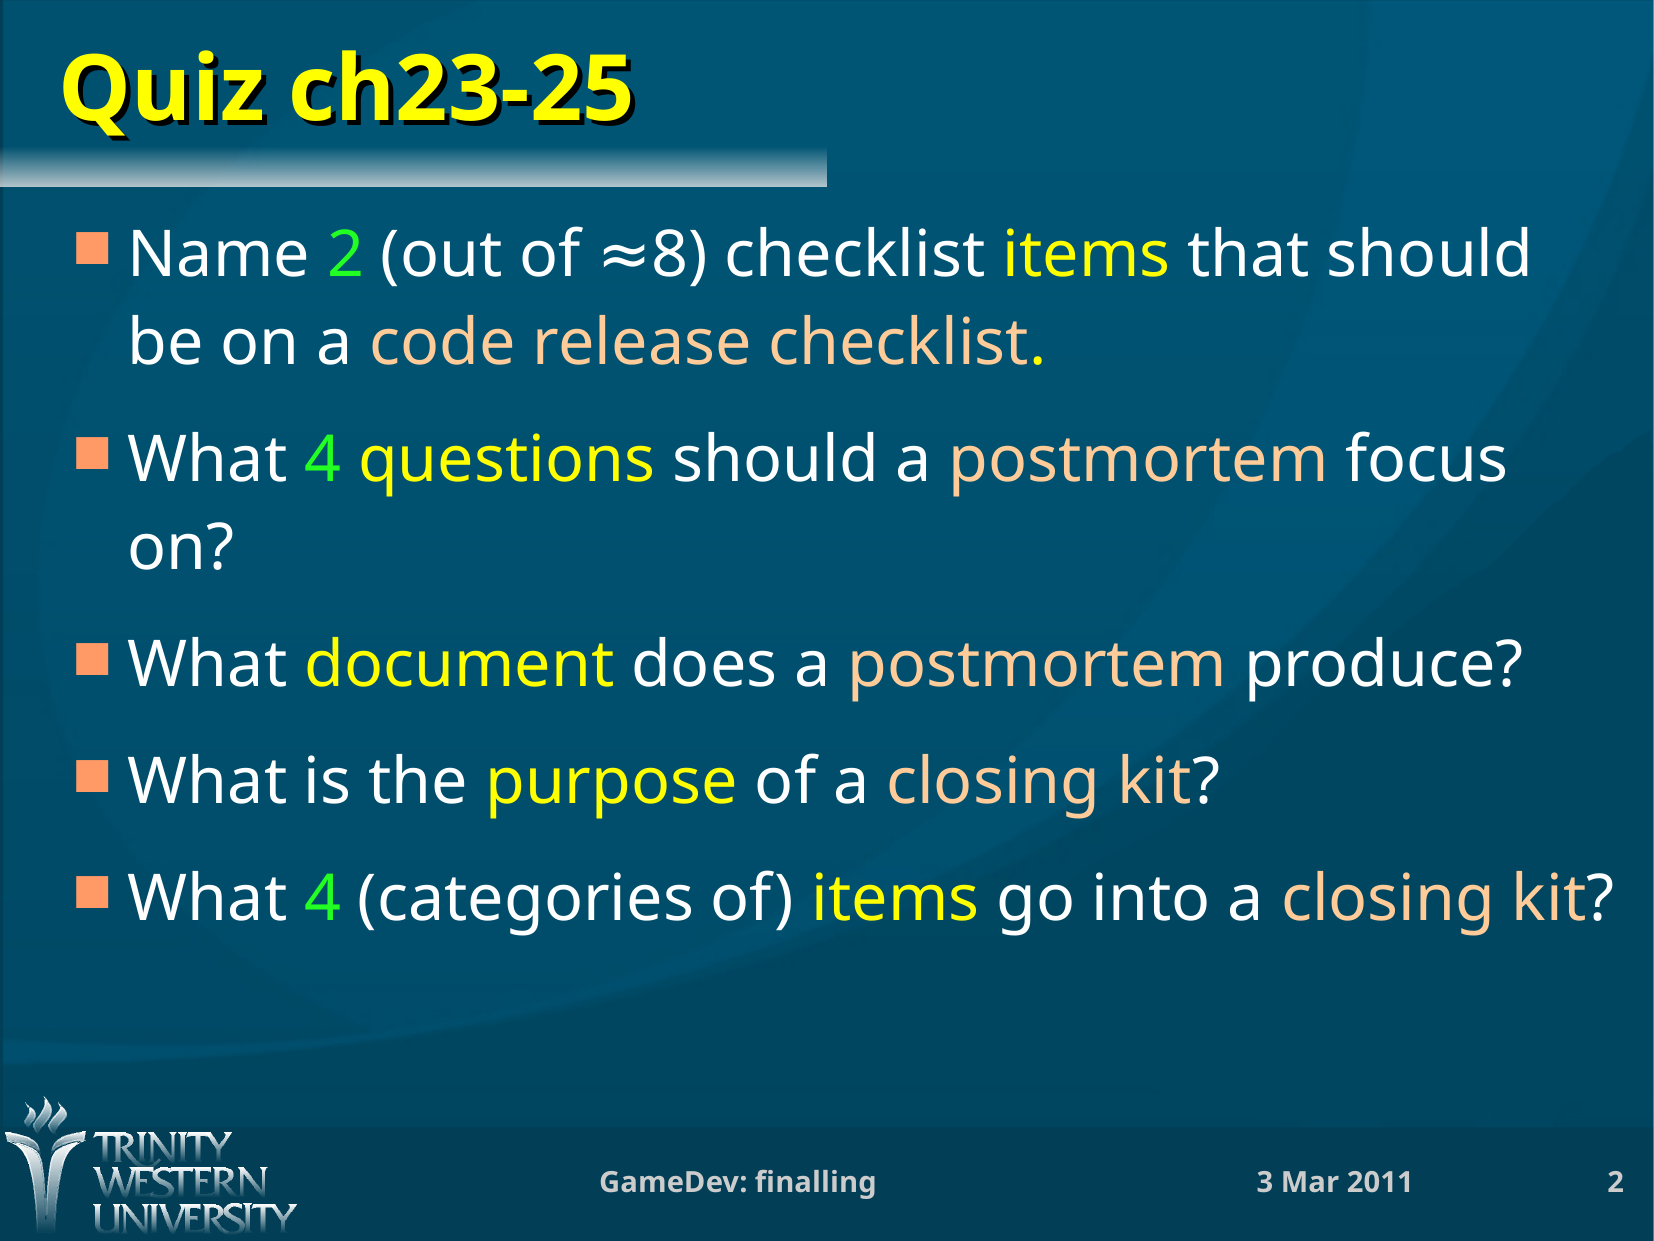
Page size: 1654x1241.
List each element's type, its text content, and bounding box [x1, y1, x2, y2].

list Name 2 (out of ≈8) checklist items that should be on a code release checklist. What 4 questions should a postmortem focus on? What document does a postmortem produce? What is the purpose of a closing kit? What 4 (categories of) items go into a closing kit? [59, 206, 1625, 1026]
picture [38, 1227, 54, 1232]
title Closing kits [0, 154, 827, 158]
title Quiz ch23-25 [59, 19, 1595, 148]
